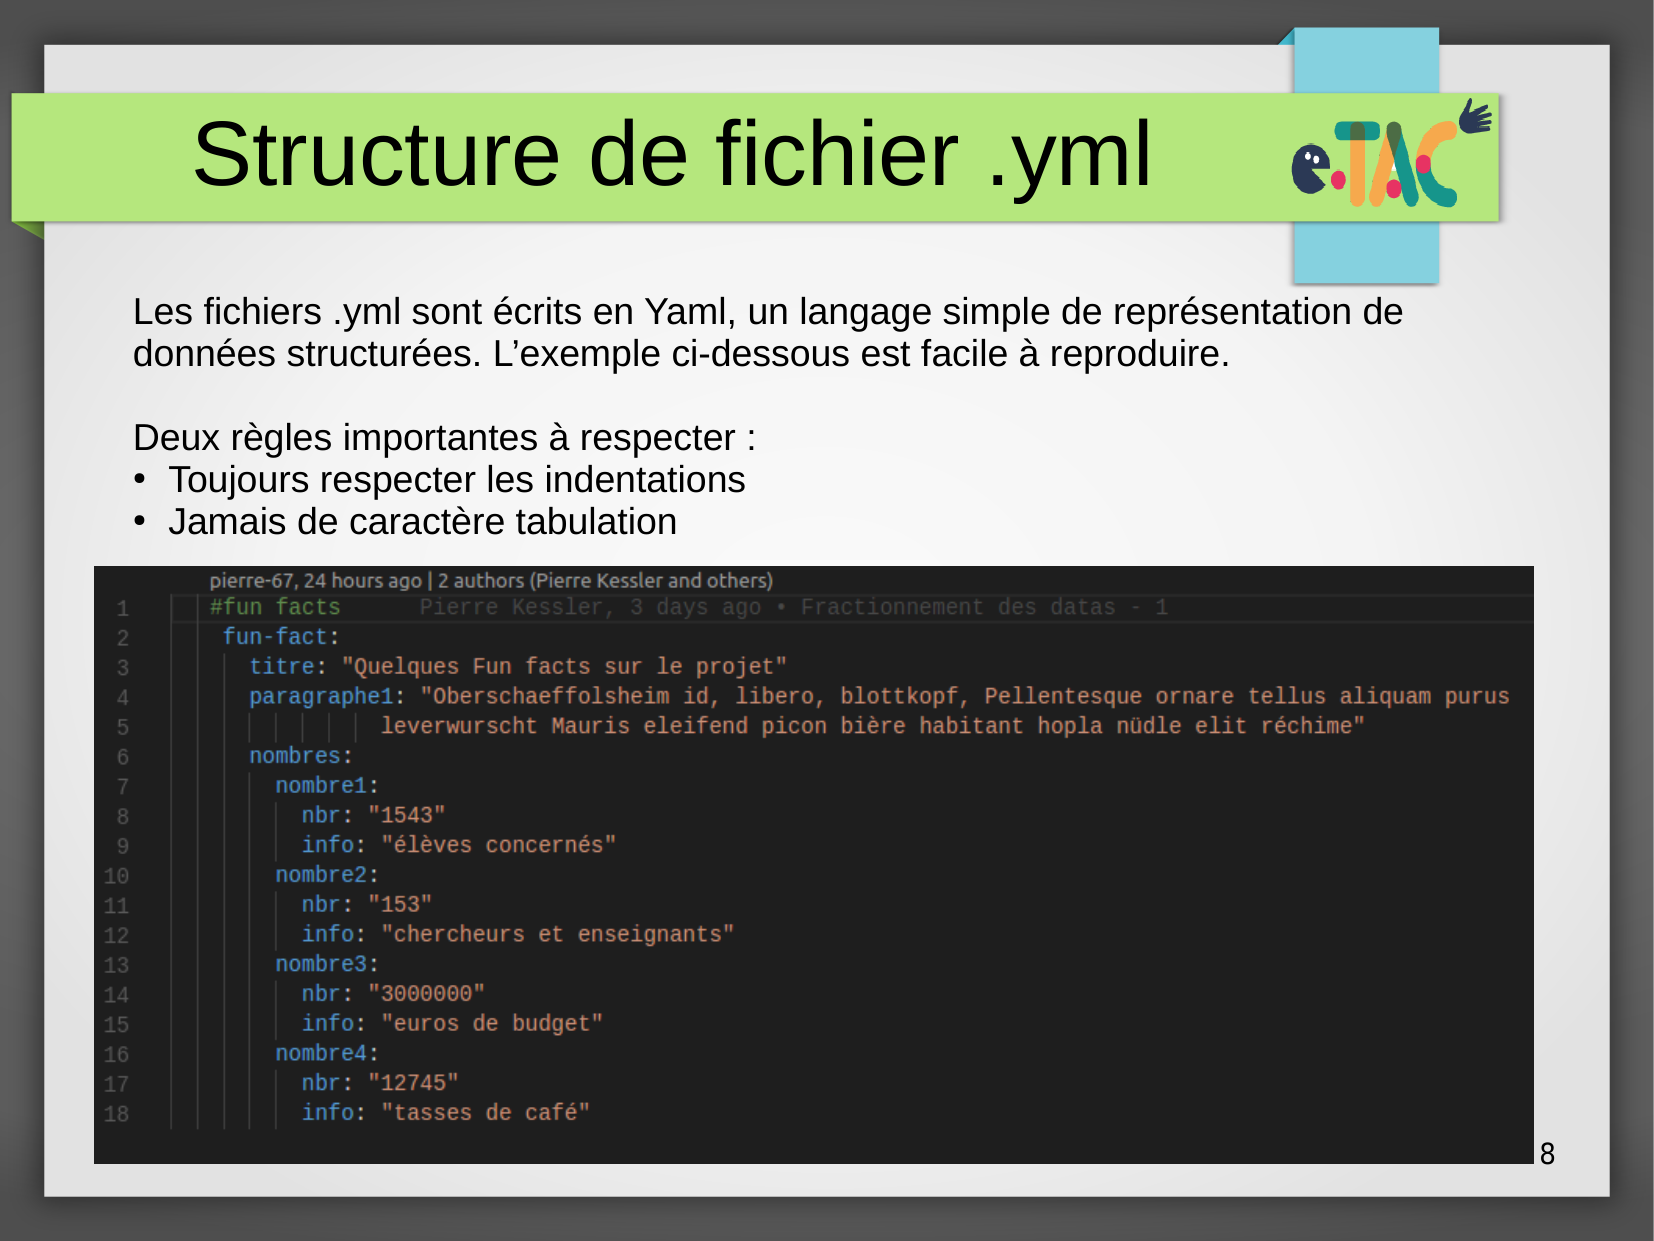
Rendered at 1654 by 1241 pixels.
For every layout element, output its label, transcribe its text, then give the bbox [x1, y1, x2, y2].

picture [0, 0, 1654, 1241]
text_box Les fichiers .yml sont écrits en Yaml, un langage simple de représentation de données structurées. L’exemple ci-dessous est facile à reproduire. Deux règles importantes à respecter : Toujours respecter les indentations Jamais de caractère tabulation [118, 283, 1536, 548]
title Structure de fichier .yml [82, 94, 1264, 213]
